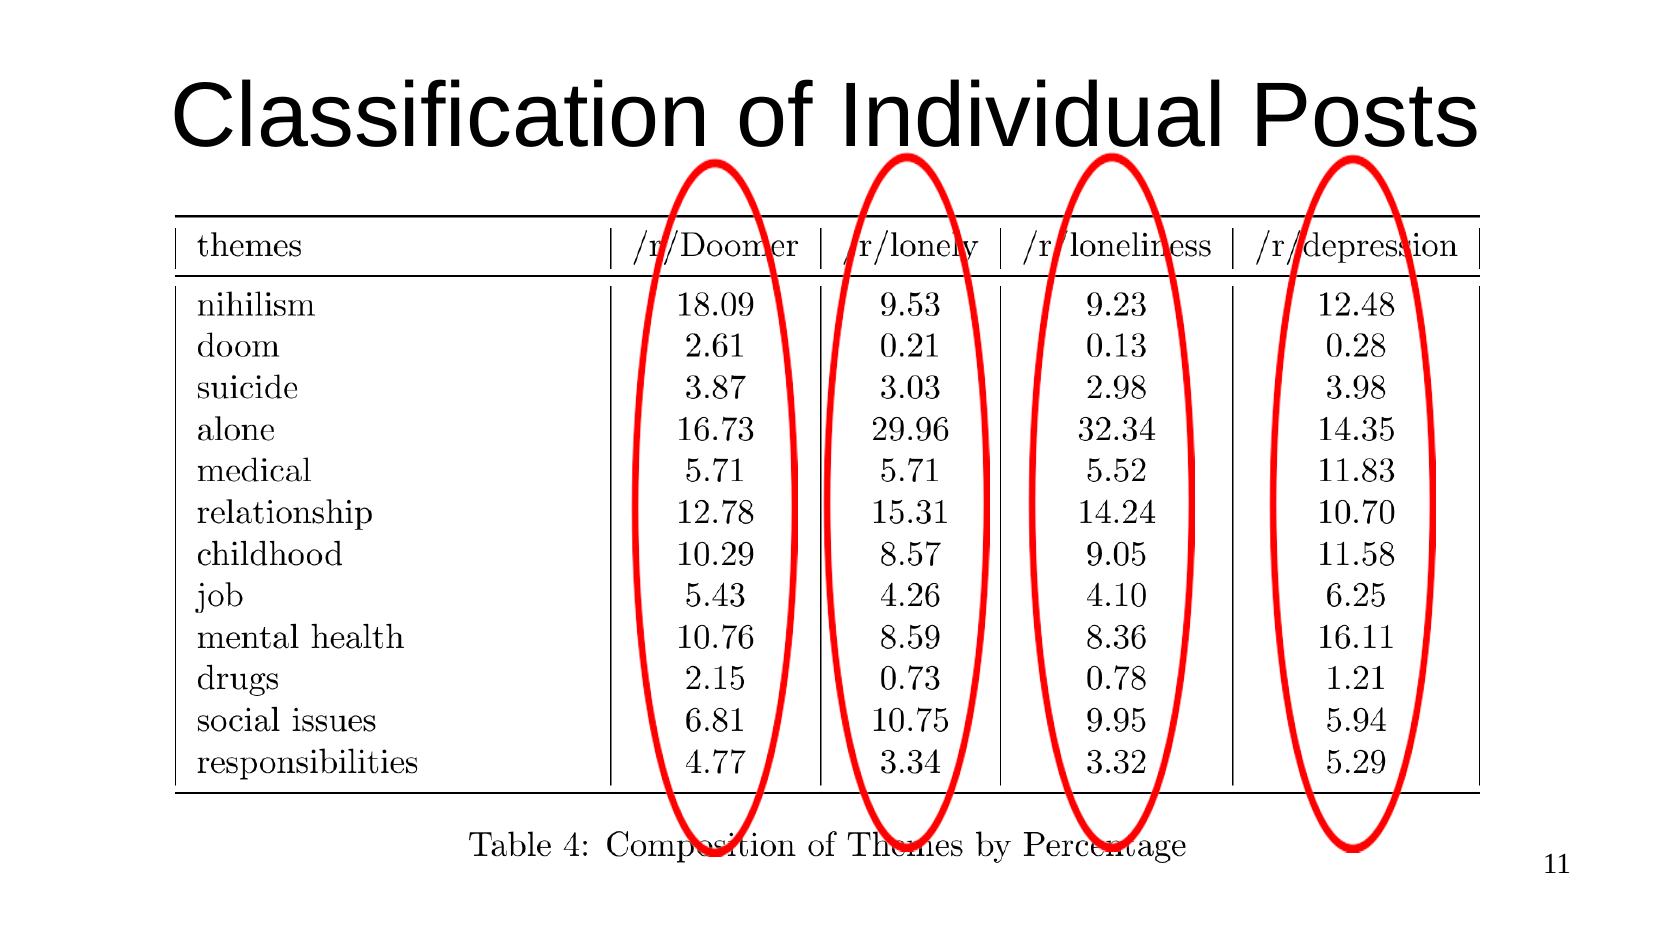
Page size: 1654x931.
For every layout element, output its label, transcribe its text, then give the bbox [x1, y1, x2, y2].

title Classification of Individual Posts [82, 37, 1571, 193]
picture [169, 152, 1485, 868]
